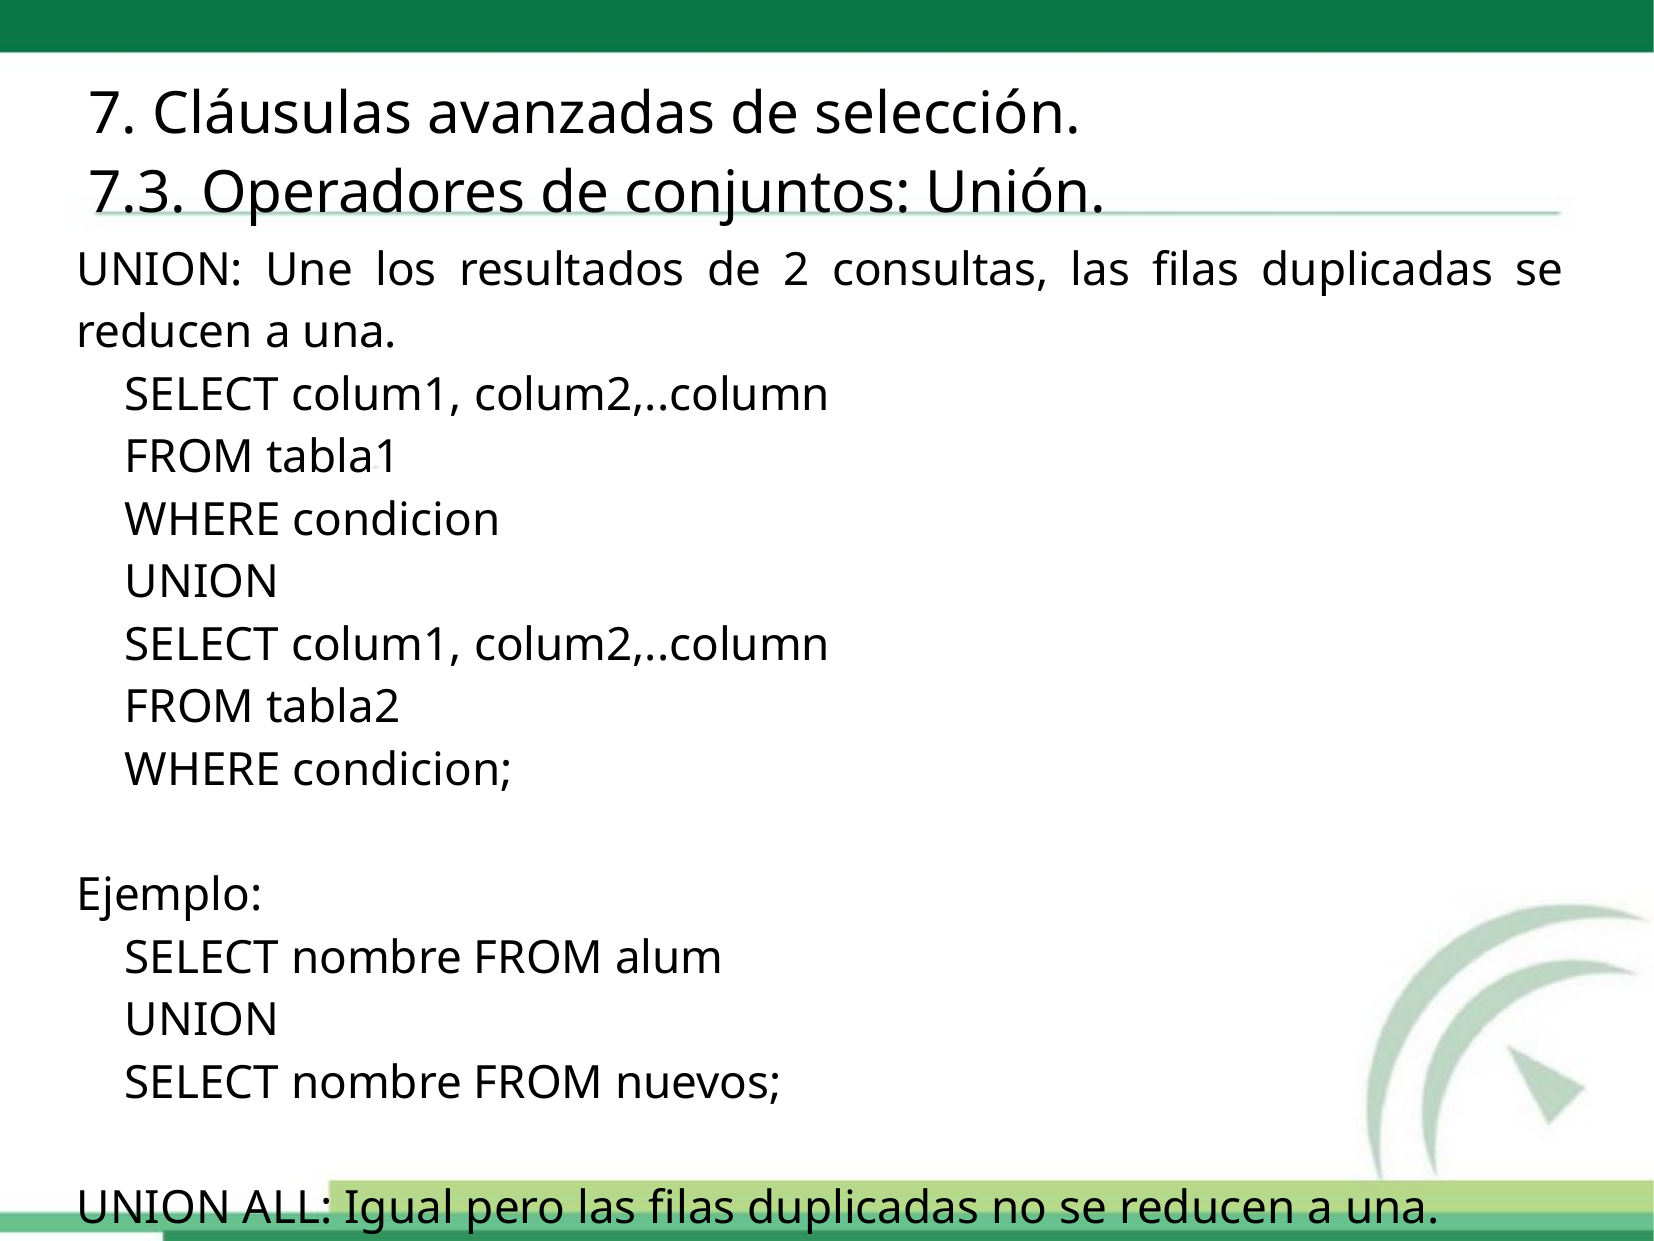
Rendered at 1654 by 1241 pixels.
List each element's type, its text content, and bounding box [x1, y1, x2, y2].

picture [0, 0, 1654, 1241]
title 7. Cláusulas avanzadas de selección. 7.3. Operadores de conjuntos: Unión. [88, 46, 1577, 254]
list UNION: Une los resultados de 2 consultas, las filas duplicadas se reducen a una. SELECT colum1, colum2,..column FROM tabla1 WHERE condicion UNION SELECT colum1, colum2,..column FROM tabla2 WHERE condicion; Ejemplo: SELECT nombre FROM alum UNION SELECT nombre FROM nuevos; UNION ALL: Igual pero las filas duplicadas no se reducen a una. [76, 236, 1565, 1089]
